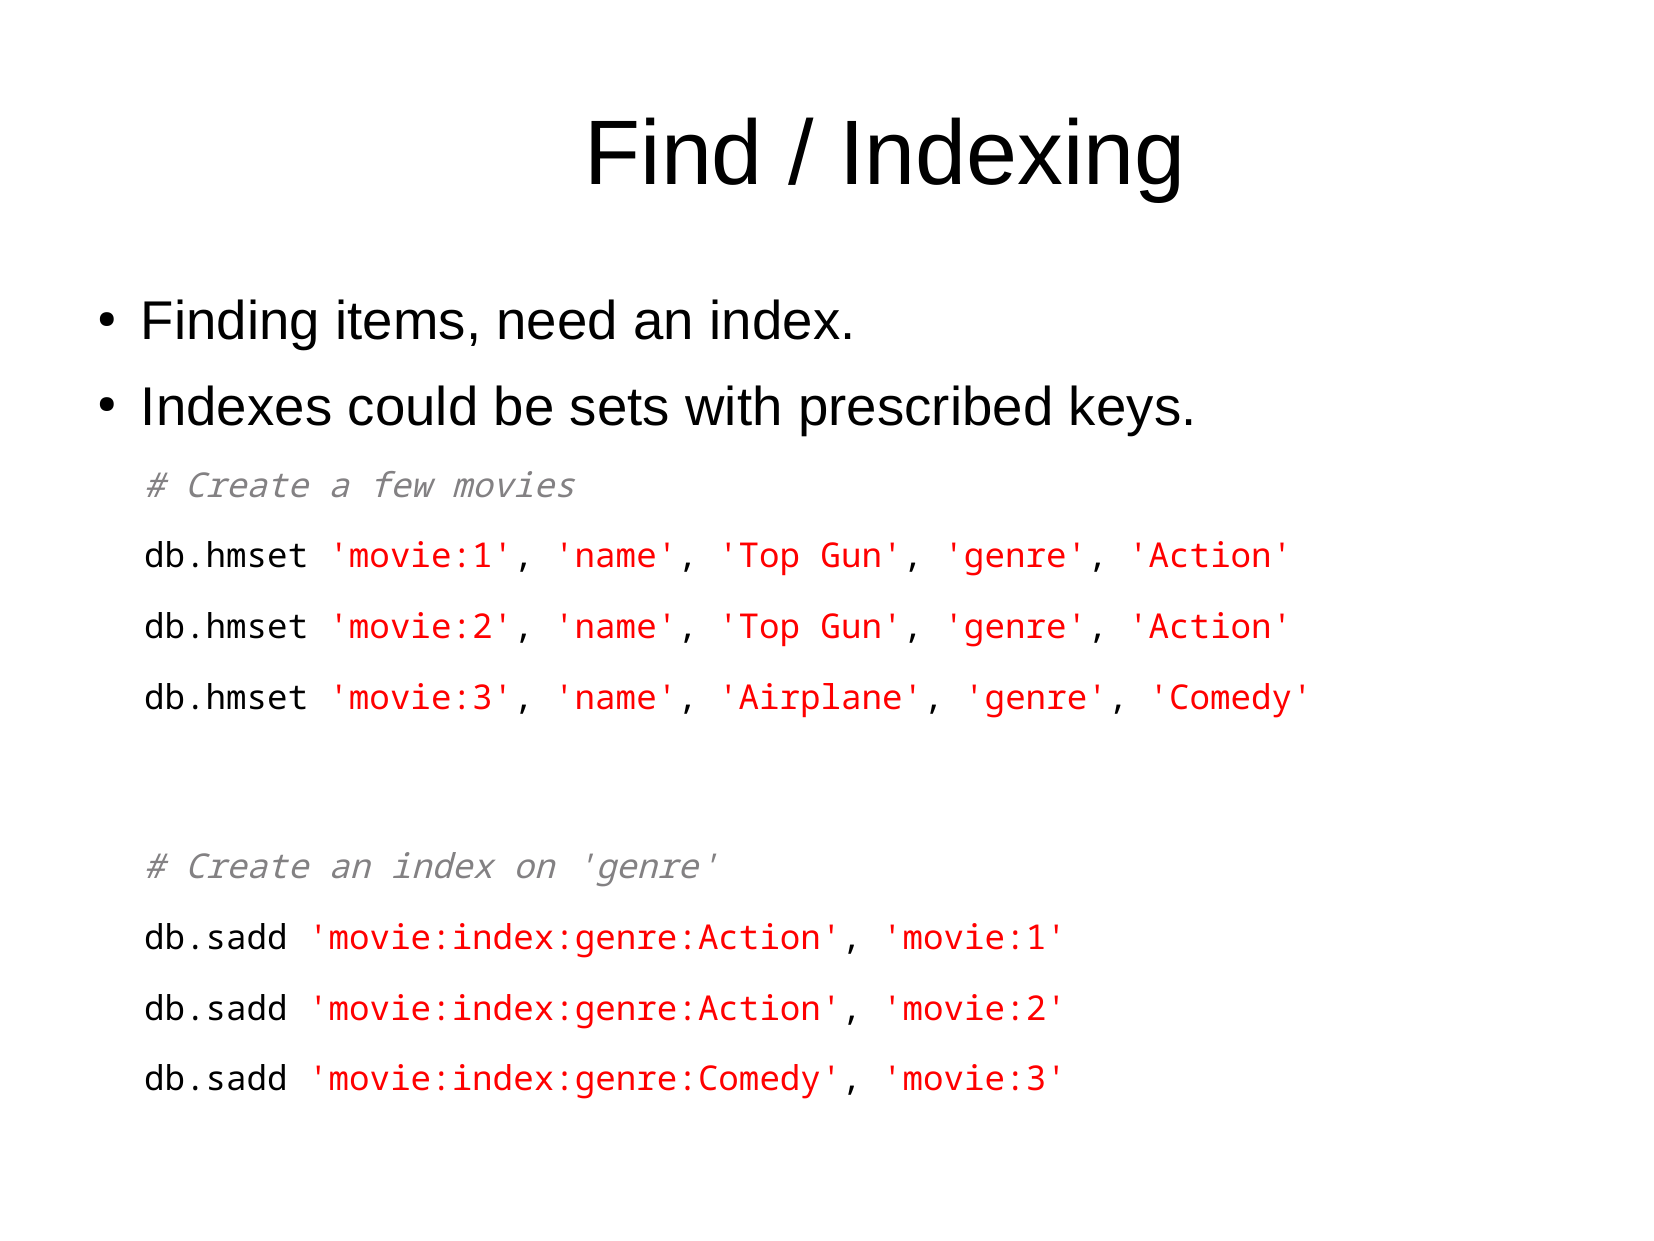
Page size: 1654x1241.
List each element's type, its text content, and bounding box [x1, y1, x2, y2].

list Finding items, need an index. Indexes could be sets with prescribed keys. # Create a few movies db.hmset 'movie:1', 'name', 'Top Gun', 'genre', 'Action' db.hmset 'movie:2', 'name', 'Top Gun', 'genre', 'Action' db.hmset 'movie:3', 'name', 'Airplane', 'genre', 'Comedy' # Create an index on 'genre' db.sadd 'movie:index:genre:Action', 'movie:1' db.sadd 'movie:index:genre:Action', 'movie:2' db.sadd 'movie:index:genre:Comedy', 'movie:3' [82, 290, 1571, 1109]
title Find / Indexing [82, 49, 1571, 257]
